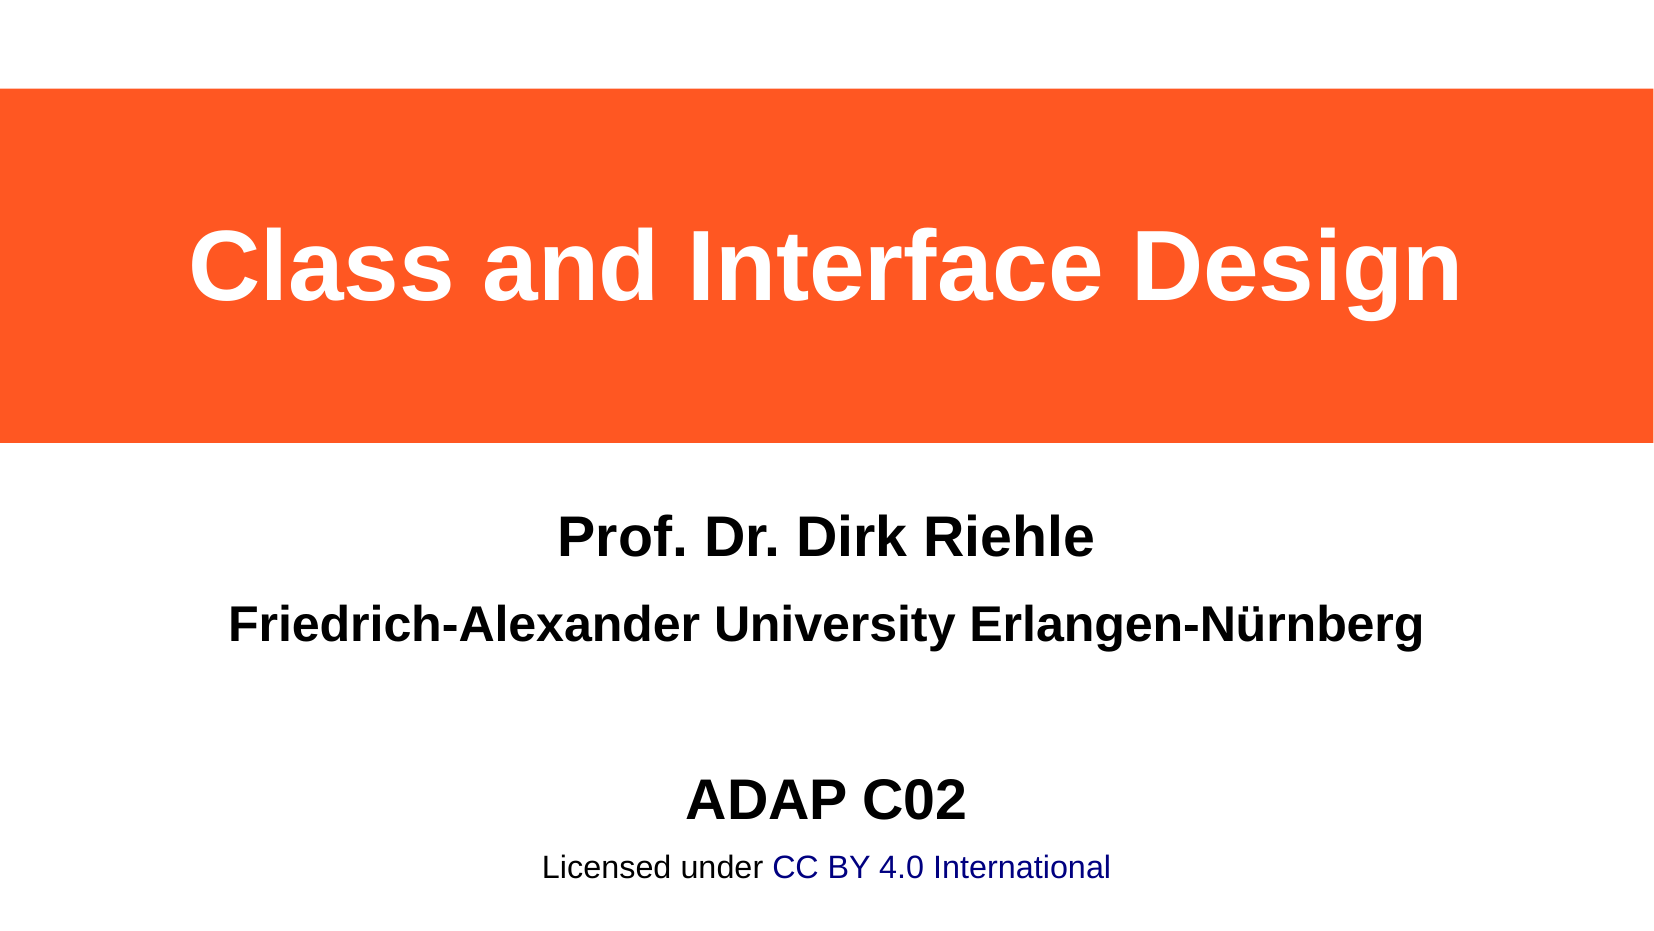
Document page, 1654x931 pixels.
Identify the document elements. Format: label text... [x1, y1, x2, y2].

title Class and Interface Design [0, 88, 1654, 443]
subtitle Prof. Dr. Dirk Riehle Friedrich-Alexander University Erlangen-Nürnberg ADAP C02 Licensed under CC BY 4.0 International [29, 472, 1625, 886]
